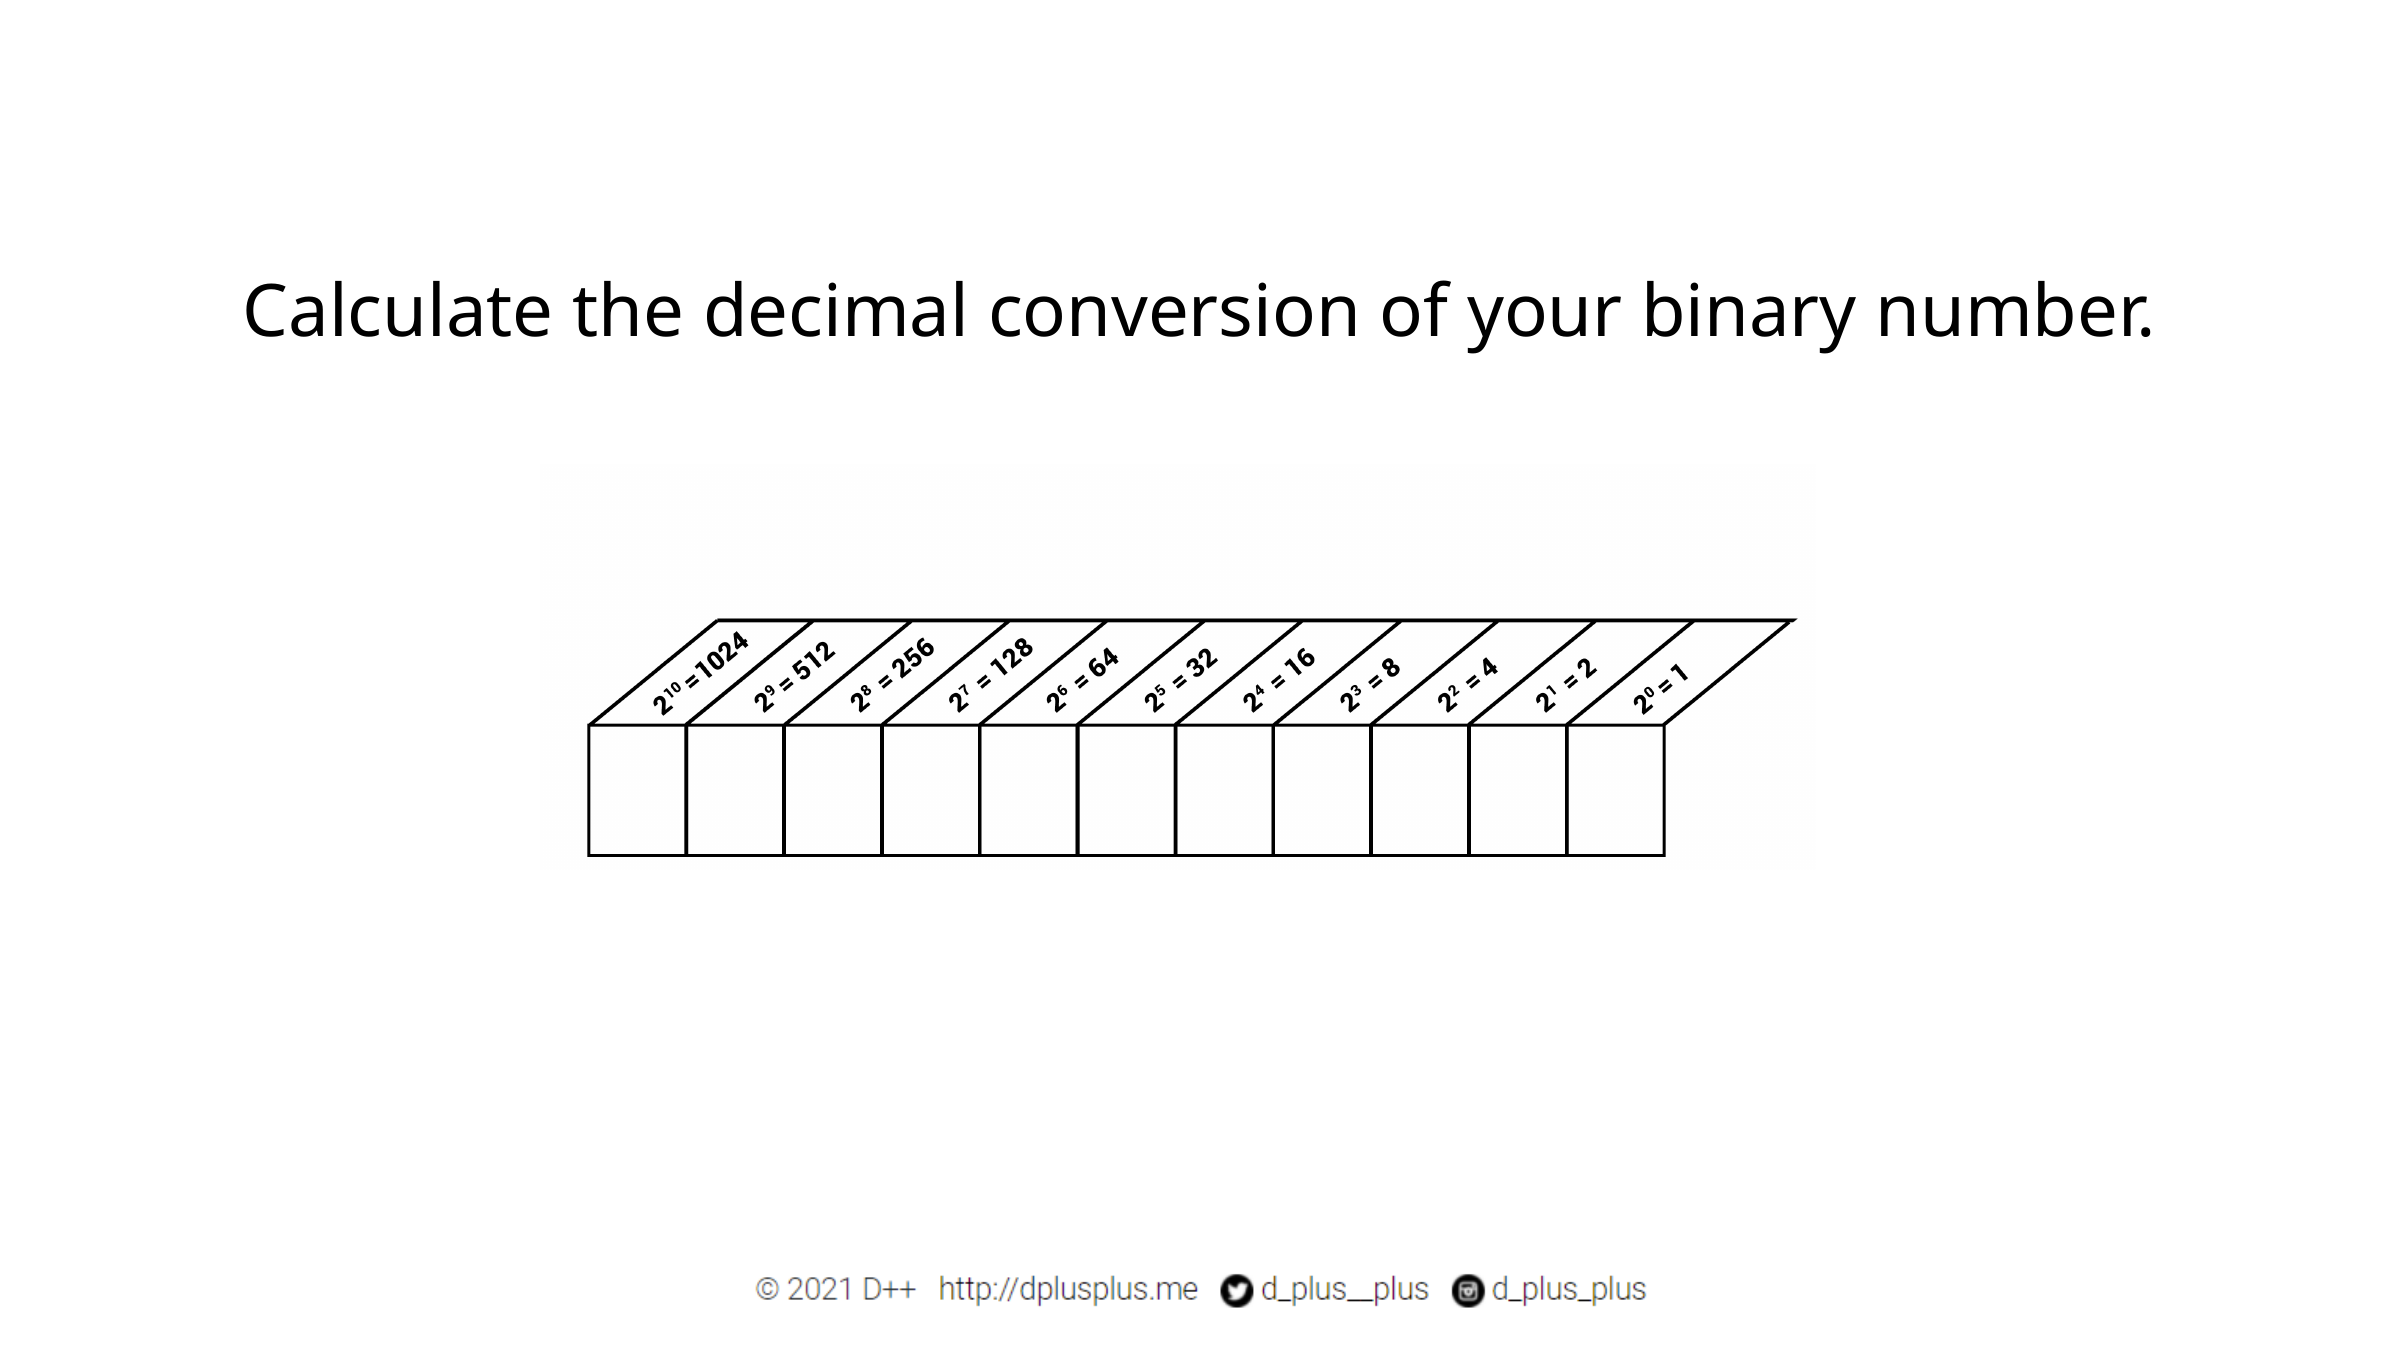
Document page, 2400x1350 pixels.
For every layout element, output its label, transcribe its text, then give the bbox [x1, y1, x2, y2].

picture [753, 1265, 1651, 1311]
subtitle Calculate the decimal conversion of your binary number. [120, 53, 2280, 1207]
picture [540, 464, 1816, 871]
